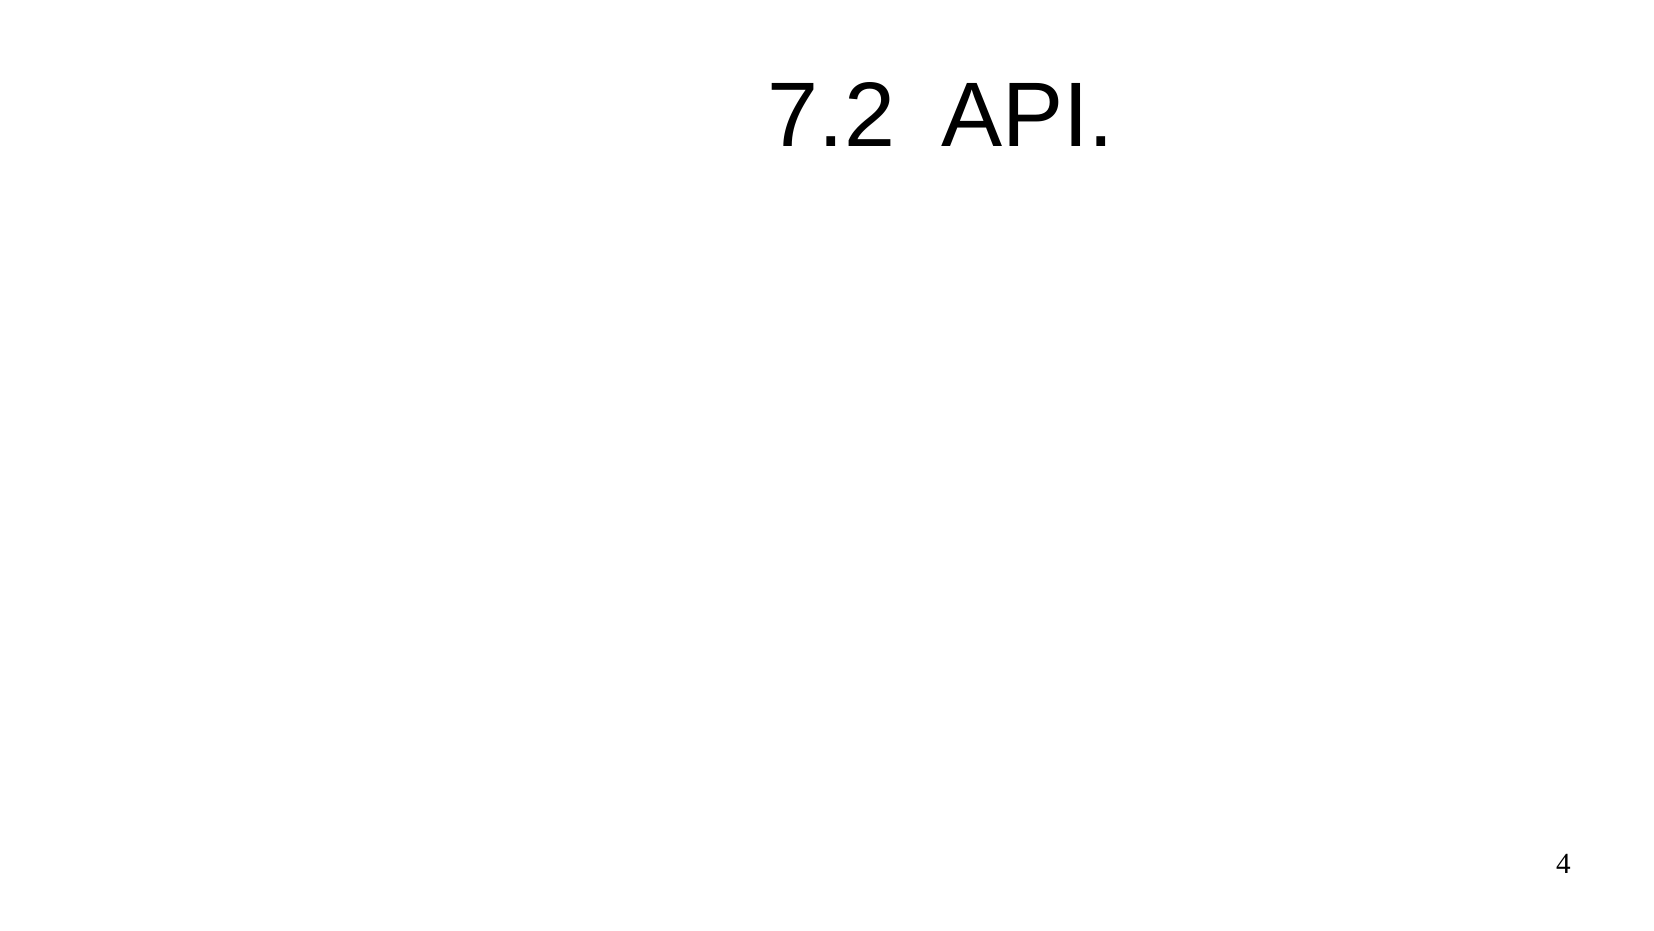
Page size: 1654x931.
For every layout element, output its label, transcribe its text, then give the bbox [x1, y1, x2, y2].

title 7.2 API. [82, 37, 1571, 193]
